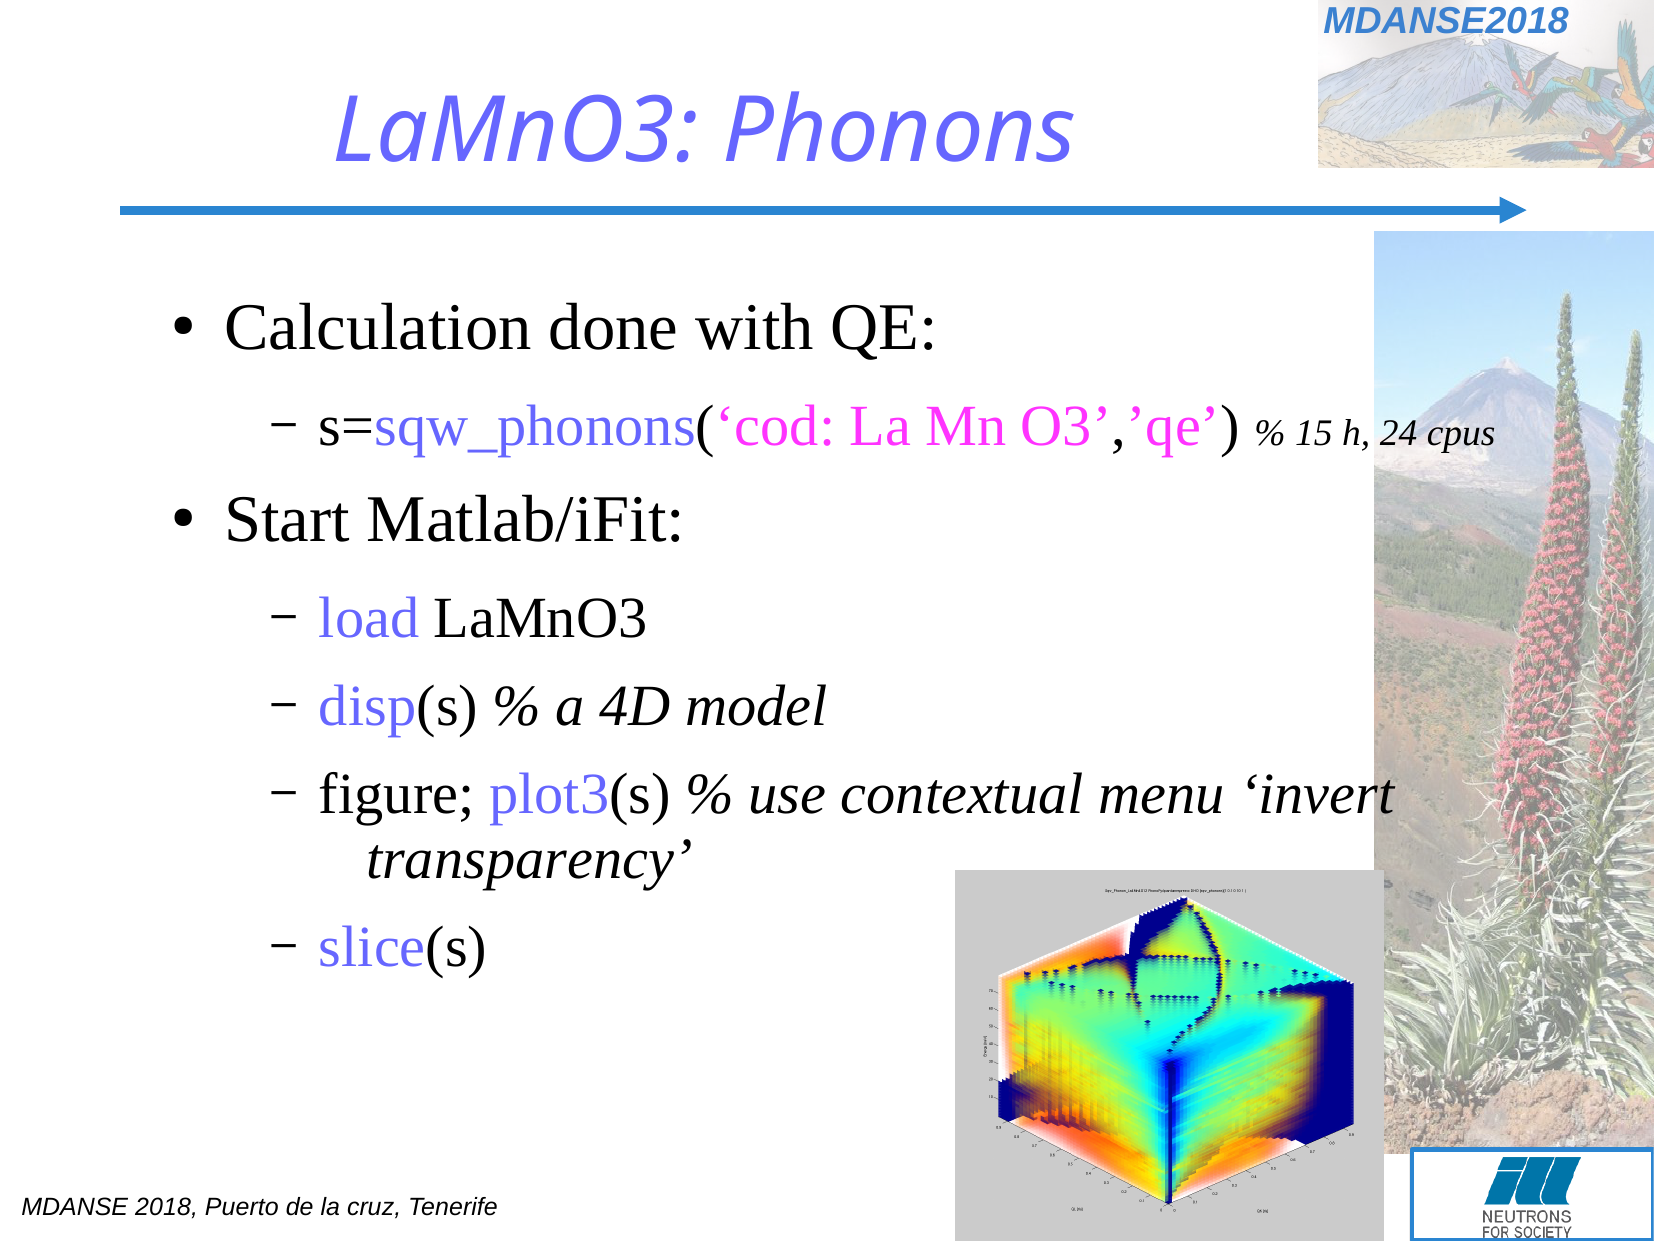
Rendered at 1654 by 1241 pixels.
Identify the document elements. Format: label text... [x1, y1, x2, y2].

picture [1479, 1153, 1583, 1241]
picture [955, 870, 1384, 1241]
title LaMnO3: Phonons [82, 49, 1328, 203]
list Calculation done with QE: s=sqw_phonons(‘cod: La Mn O3’,’qe’) % 15 h, 24 cpus Start Matlab/iFit: load LaMnO3 disp(s) % a 4D model figure; plot3(s) % use contextual menu ‘invert transparency’ slice(s) [82, 290, 1571, 1068]
